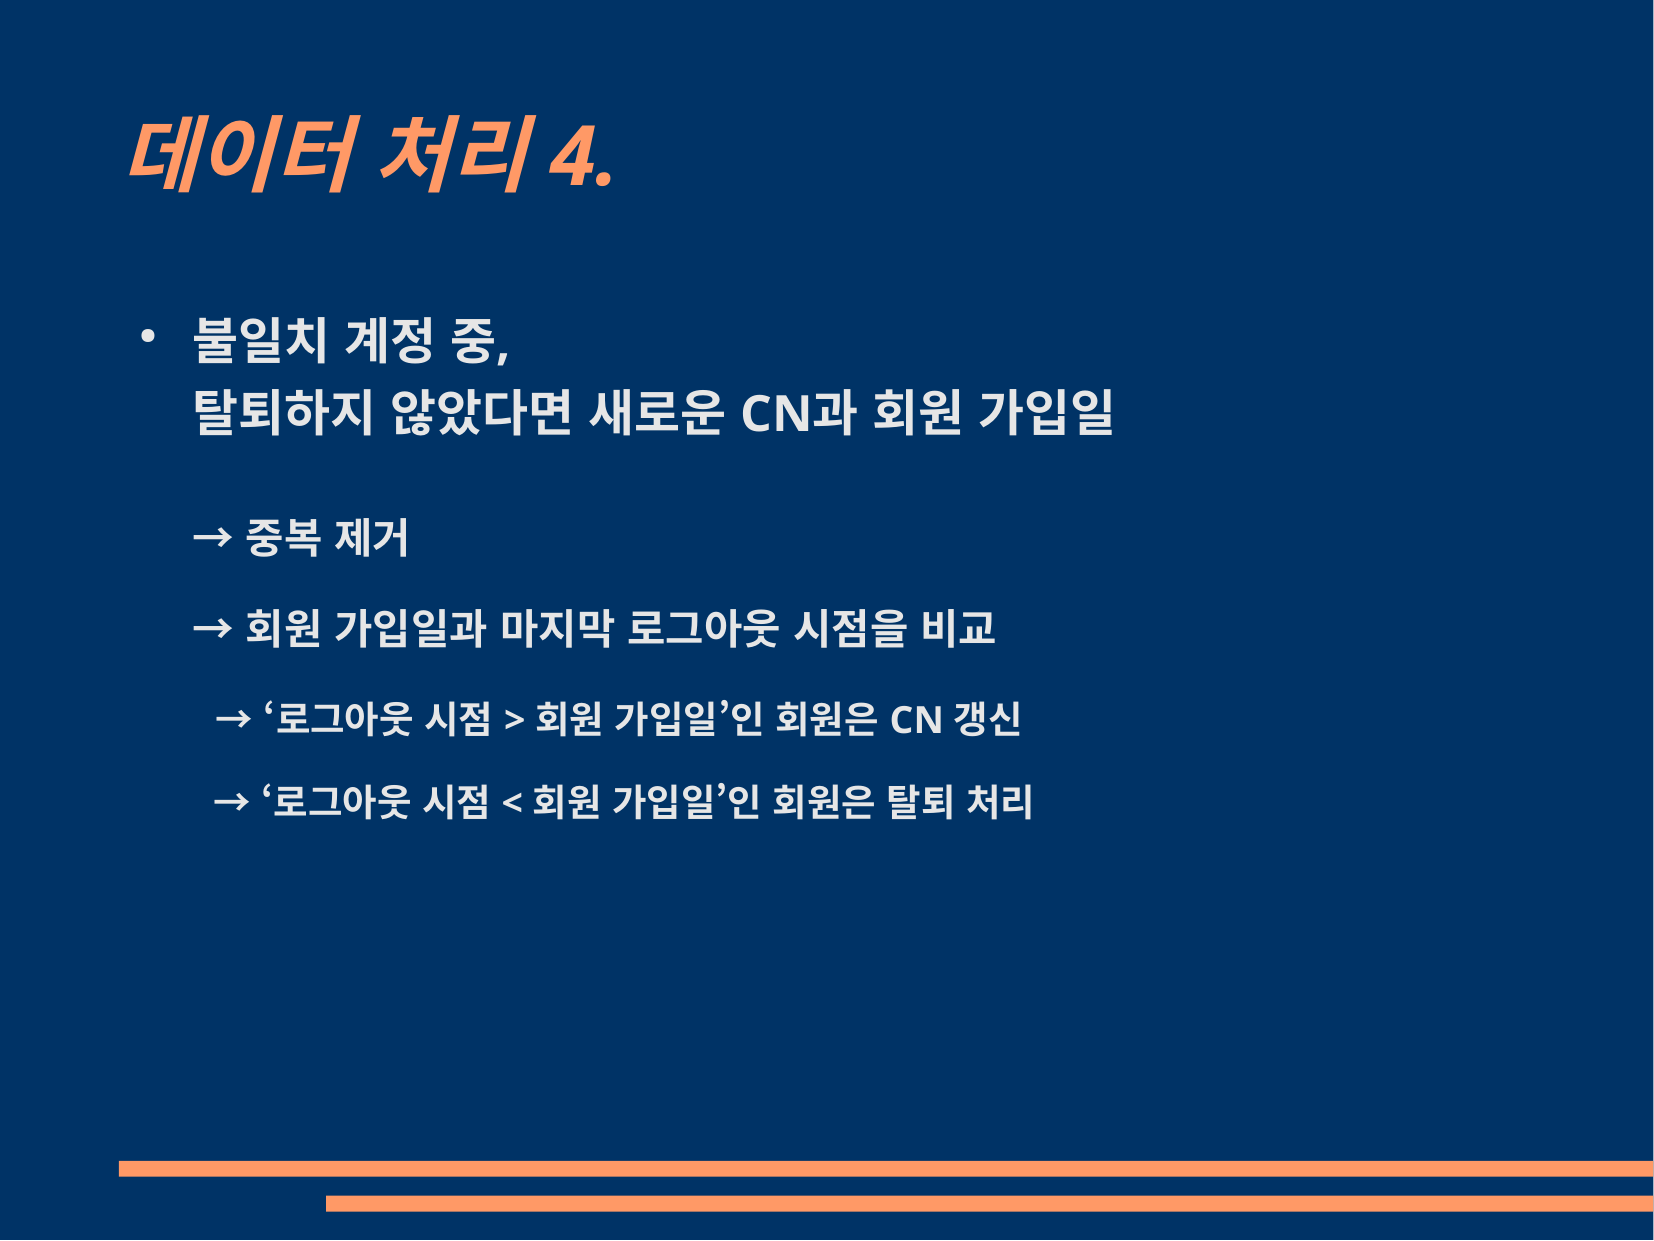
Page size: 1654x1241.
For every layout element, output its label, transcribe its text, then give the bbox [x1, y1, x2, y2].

list 불일치 계정 중, 탈퇴하지 않았다면 새로운 CN과 회원 가입일 → 중복 제거 → 회원 가입일과 마지막 로그아웃 시점을 비교 → ‘로그아웃 시점 > 회원 가입일’인 회원은 CN 갱신 → ‘로그아웃 시점 < 회원 가입일’인 회원은 탈퇴 처리 [121, 301, 1561, 1112]
title 데이터 처리 4. [121, 46, 1534, 254]
